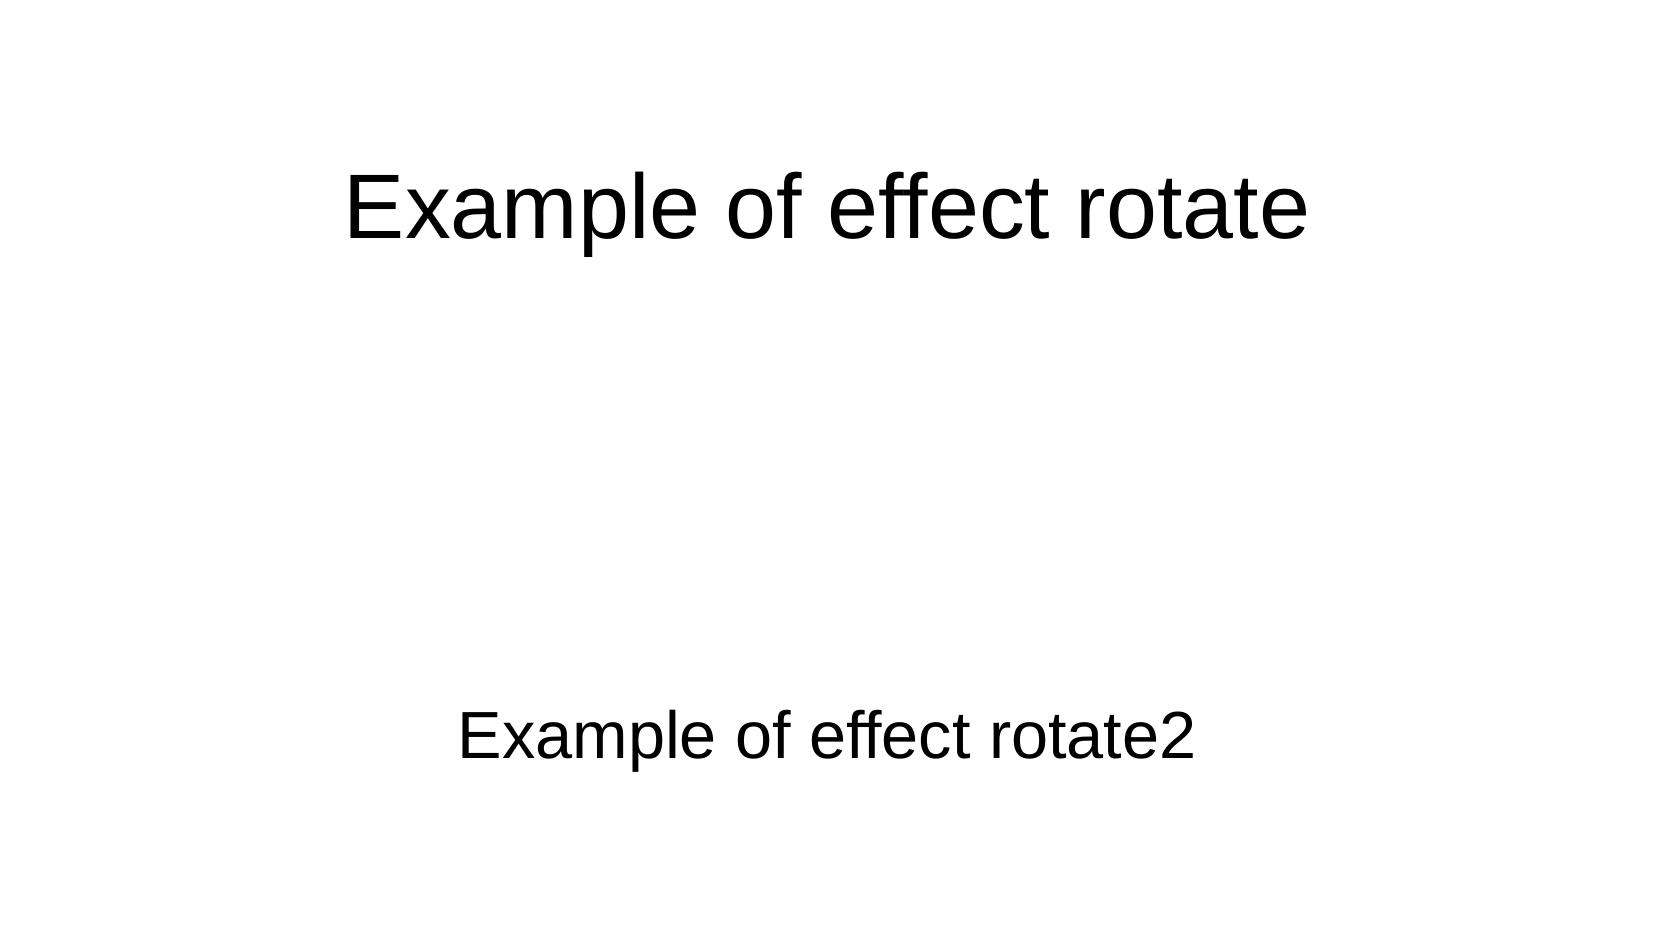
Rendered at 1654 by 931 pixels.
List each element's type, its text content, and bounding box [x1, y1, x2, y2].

title Example of effect rotate [121, 102, 1534, 311]
subtitle Example of effect rotate2 [121, 344, 1534, 931]
